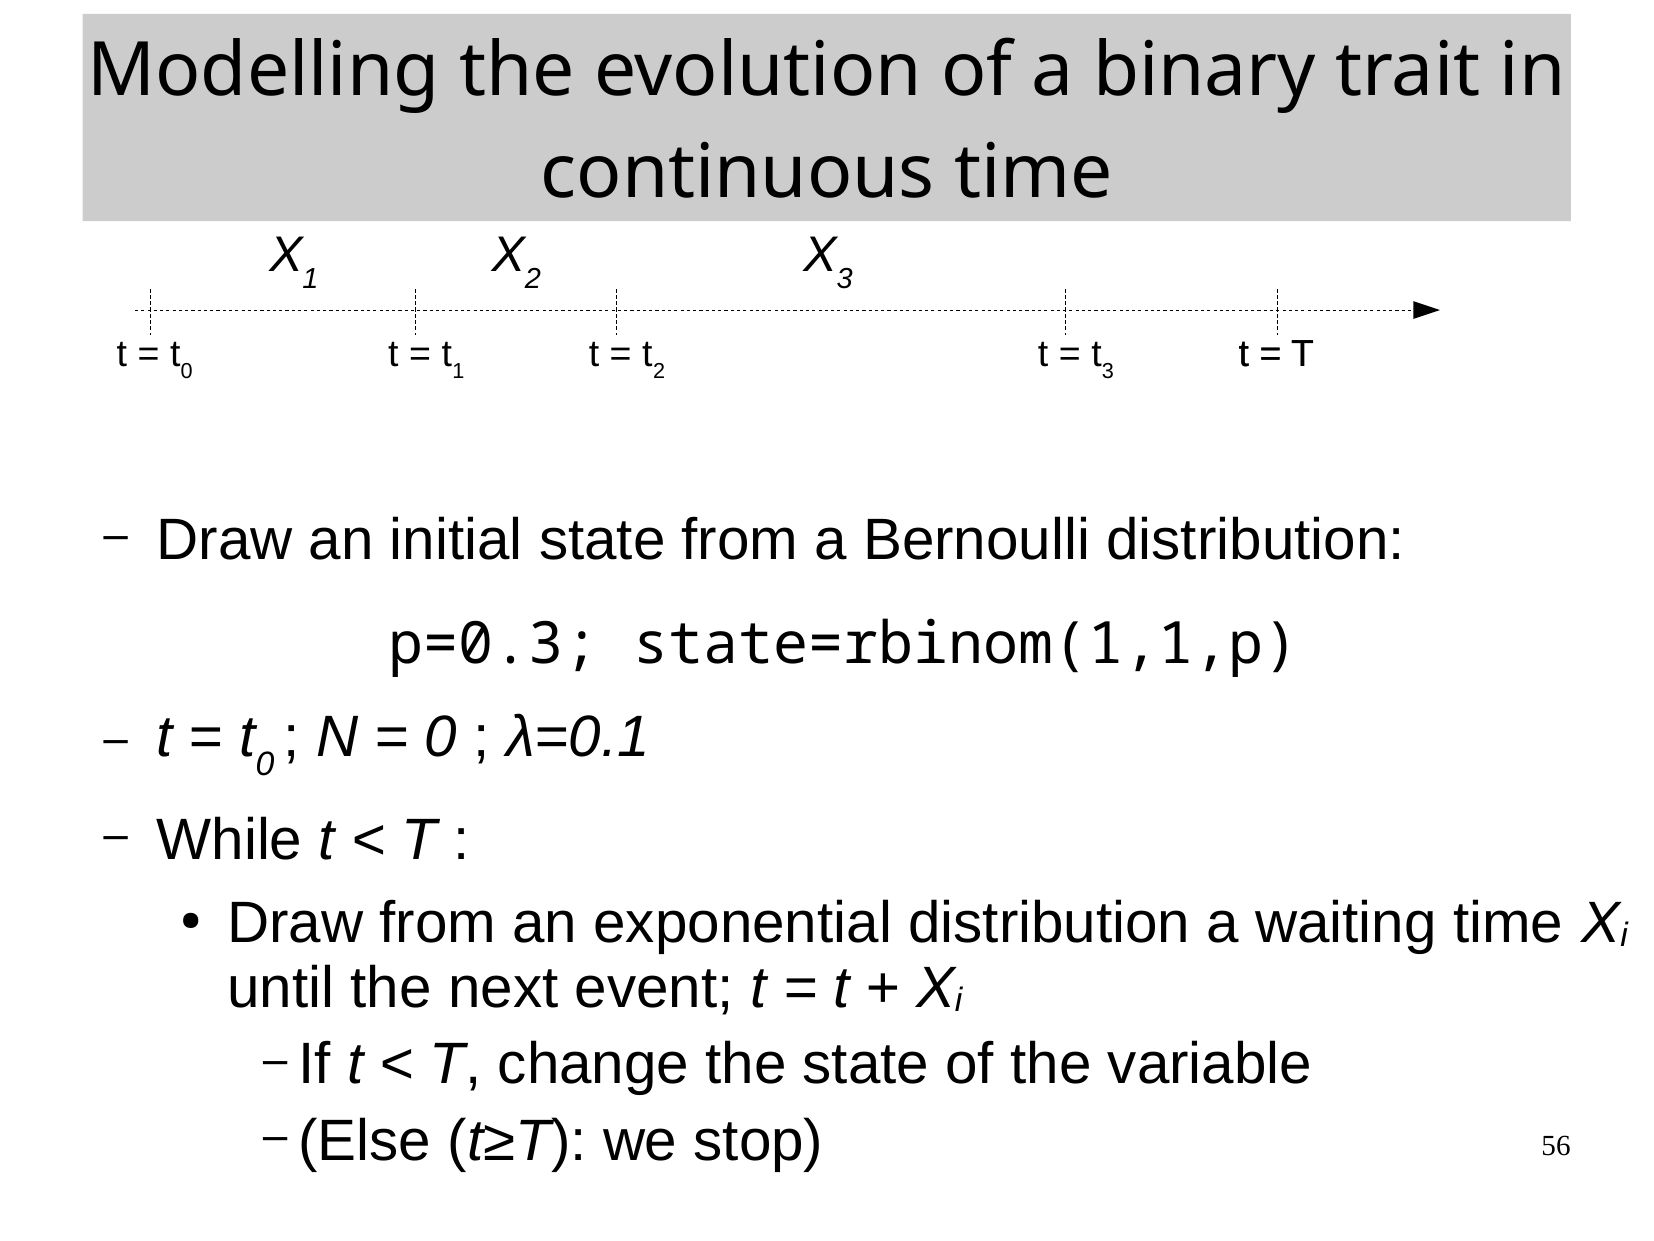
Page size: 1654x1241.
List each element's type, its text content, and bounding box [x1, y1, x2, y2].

text_box t = t3 [1023, 325, 1132, 391]
text_box t = t1 [373, 325, 482, 391]
text_box t = T [1223, 325, 1333, 382]
text_box t = t2 [574, 325, 683, 391]
title Modelling the evolution of a binary trait in continuous time [82, 13, 1571, 222]
text_box X3 [788, 219, 886, 358]
list Draw an initial state from a Bernoulli distribution: p=0.3; state=rbinom(1,1,p) t = t0 ; N = 0 ; λ=0.1 While t < T : Draw from an exponential distribution a waiting time Xi until the next event; t = t + Xi If t < T, change the state of the variable (Else (t≥T): we stop) [15, 408, 1636, 1198]
text_box X2 [476, 219, 579, 358]
text_box t = t0 [101, 325, 211, 391]
text_box X1 [254, 219, 361, 358]
